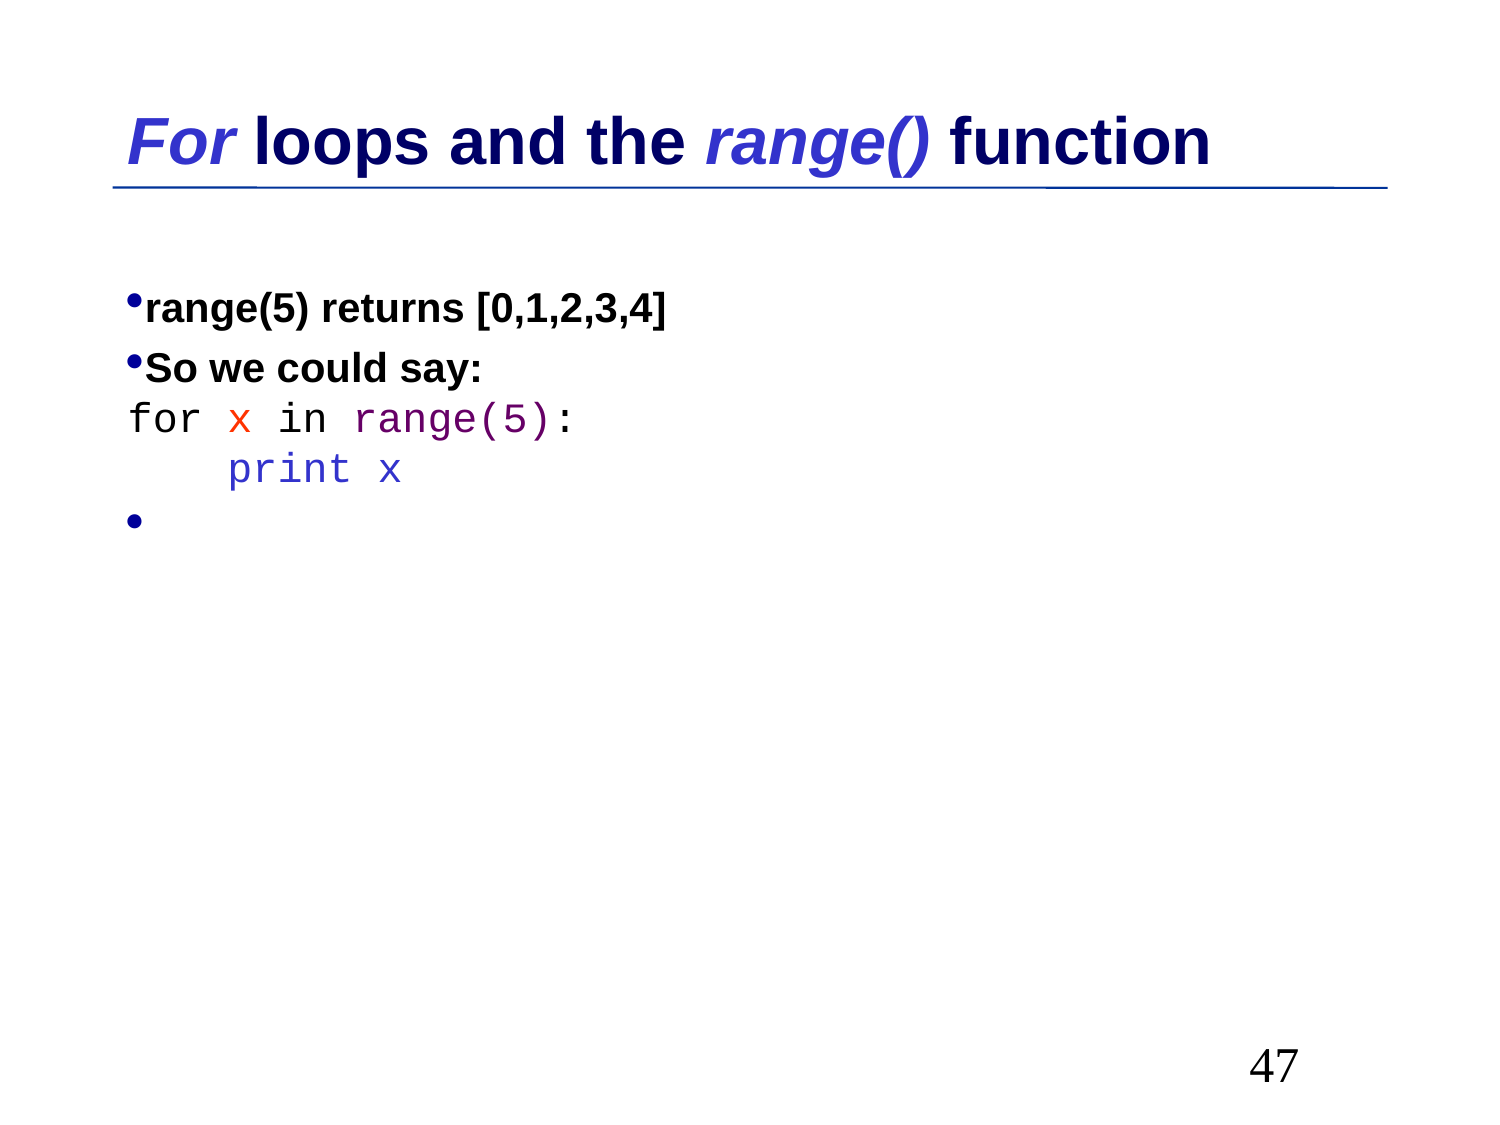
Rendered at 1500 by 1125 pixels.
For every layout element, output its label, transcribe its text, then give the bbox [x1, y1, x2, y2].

text_box [1074, 994, 1387, 1125]
title For loops and the range() function [112, 89, 1388, 185]
list range(5) returns [0,1,2,3,4] So we could say: for x in range(5): print x [112, 212, 1388, 963]
